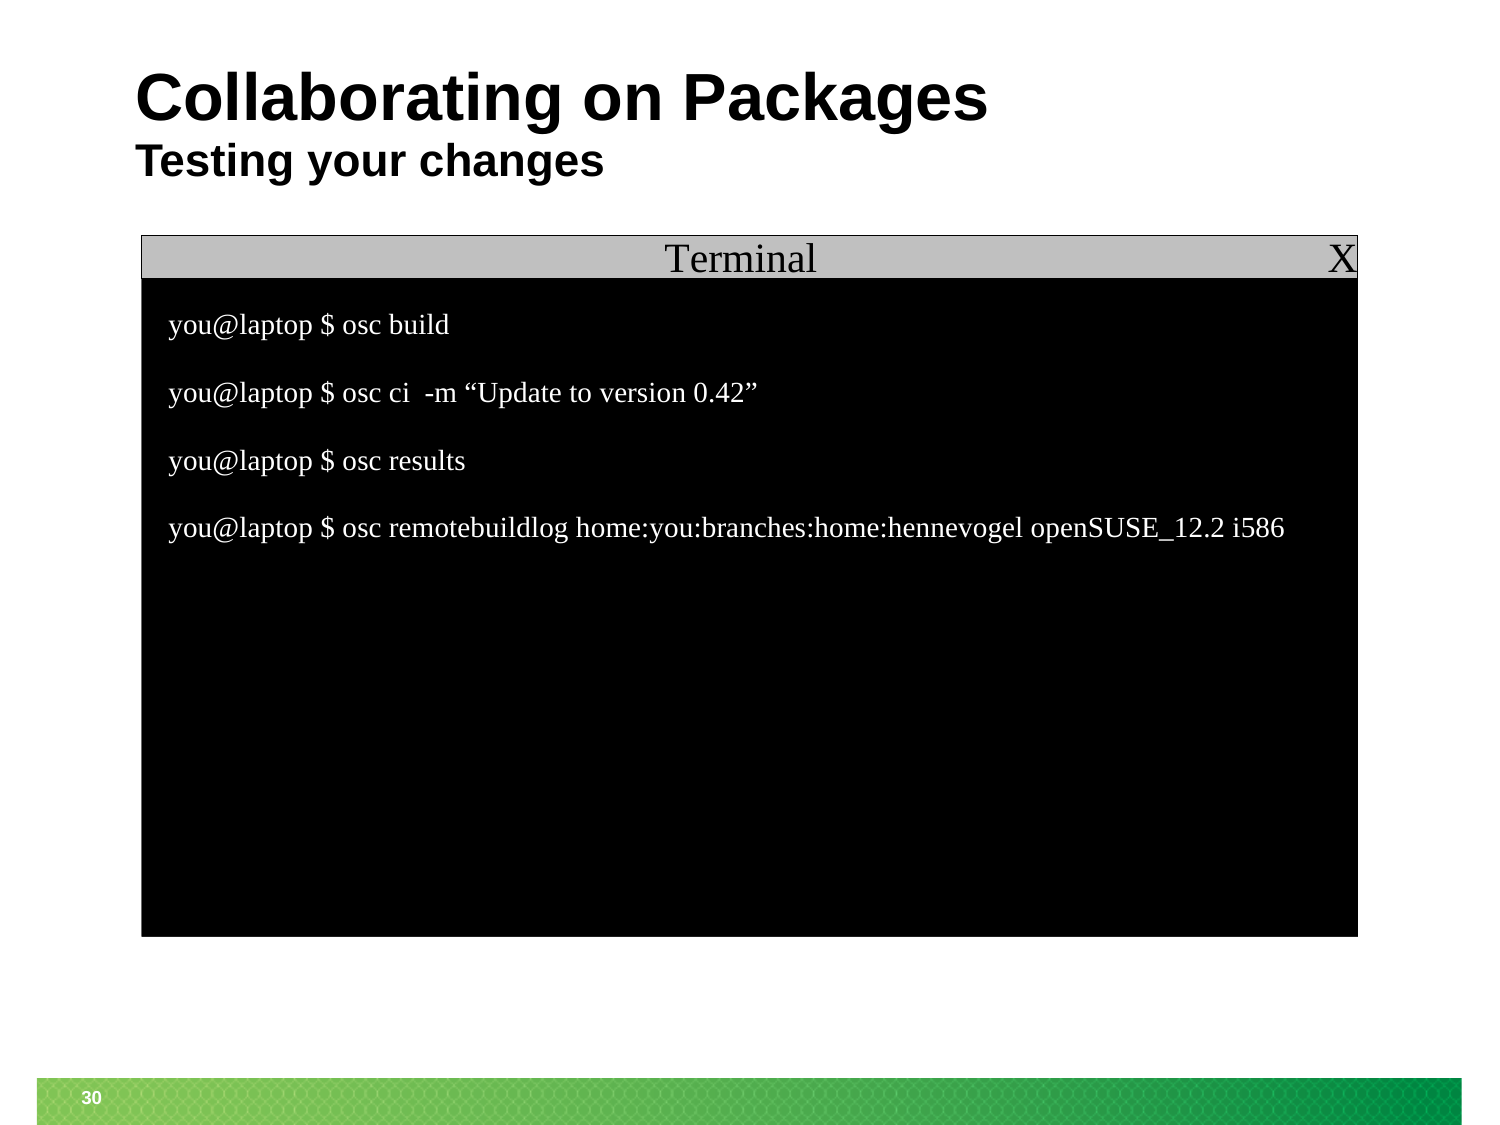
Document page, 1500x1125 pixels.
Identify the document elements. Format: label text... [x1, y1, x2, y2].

text_box [141, 278, 1358, 937]
text_box you@laptop $ osc build you@laptop $ osc ci -m “Update to version 0.42” you@laptop $ osc results you@laptop $ osc remotebuildlog home:you:branches:home:hennevogel openSUSE_12.2 i586 [168, 307, 1335, 919]
picture [36, 1078, 1462, 1125]
text_box Terminal X [141, 235, 1358, 278]
title Collaborating on Packages Testing your changes [135, 41, 1372, 204]
